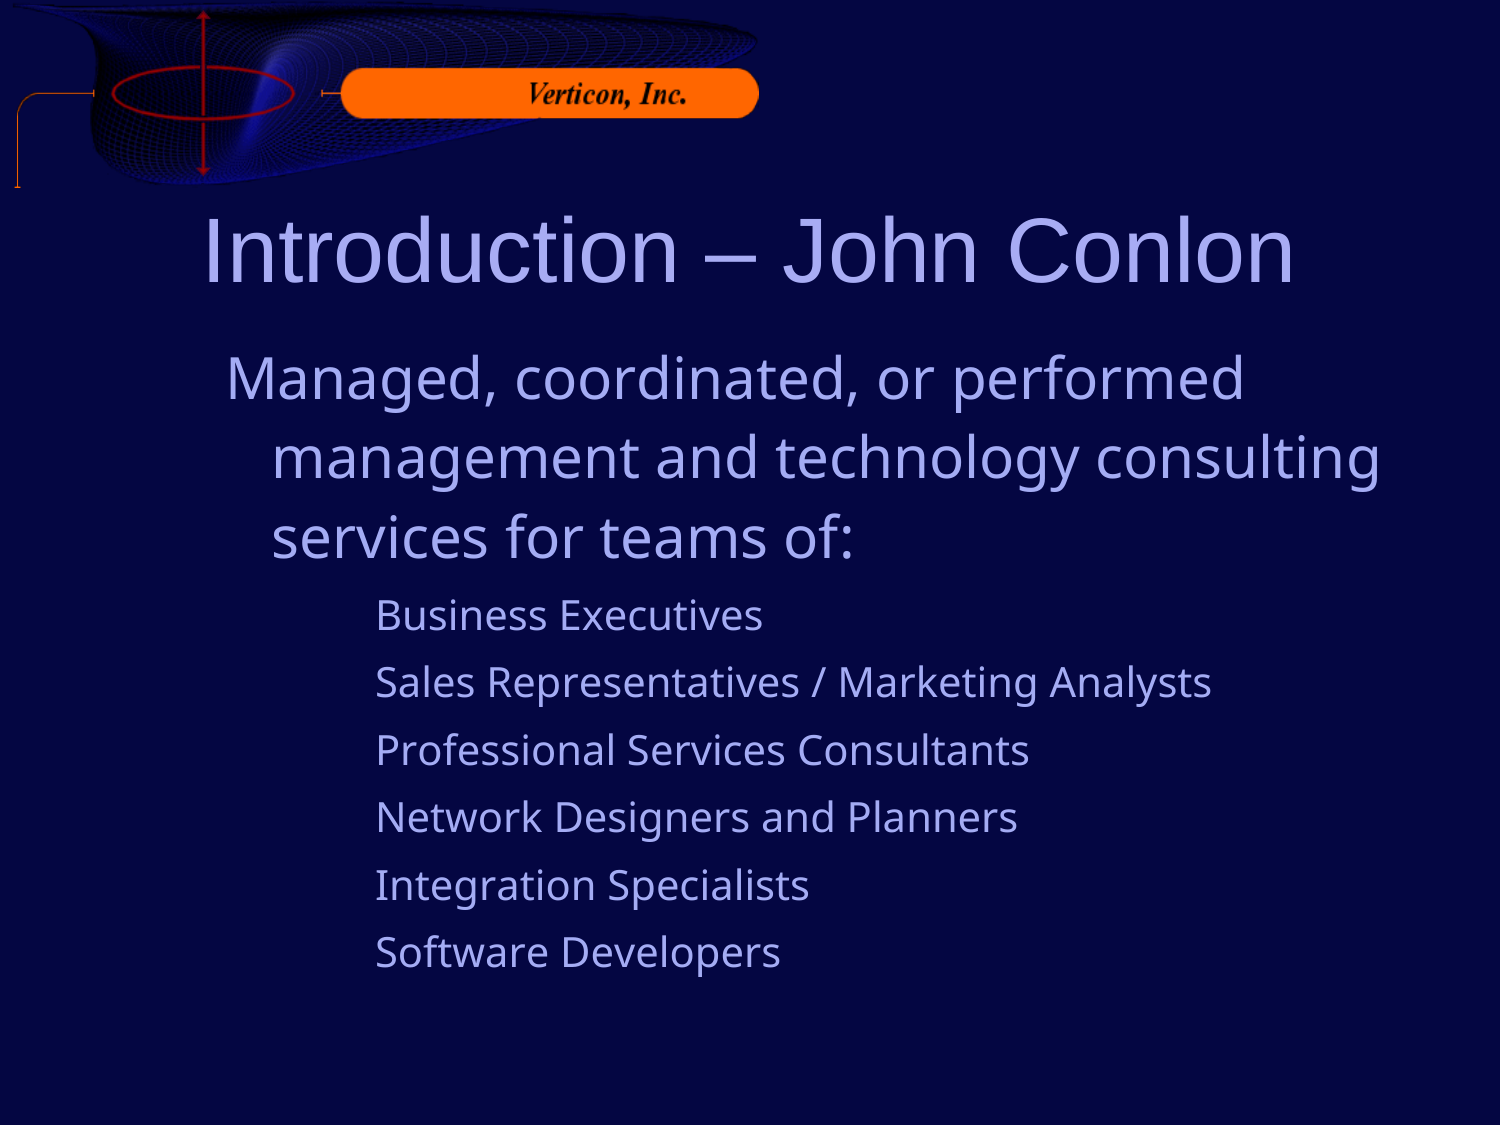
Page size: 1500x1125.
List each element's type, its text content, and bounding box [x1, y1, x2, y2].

picture [8, 0, 759, 188]
title Introduction – John Conlon [75, 164, 1426, 338]
list Managed, coordinated, or performed management and technology consulting services for teams of: Business Executives Sales Representatives / Marketing Analysts Professional Services Consultants Network Designers and Planners Integration Specialists Software Developers [150, 337, 1385, 1013]
